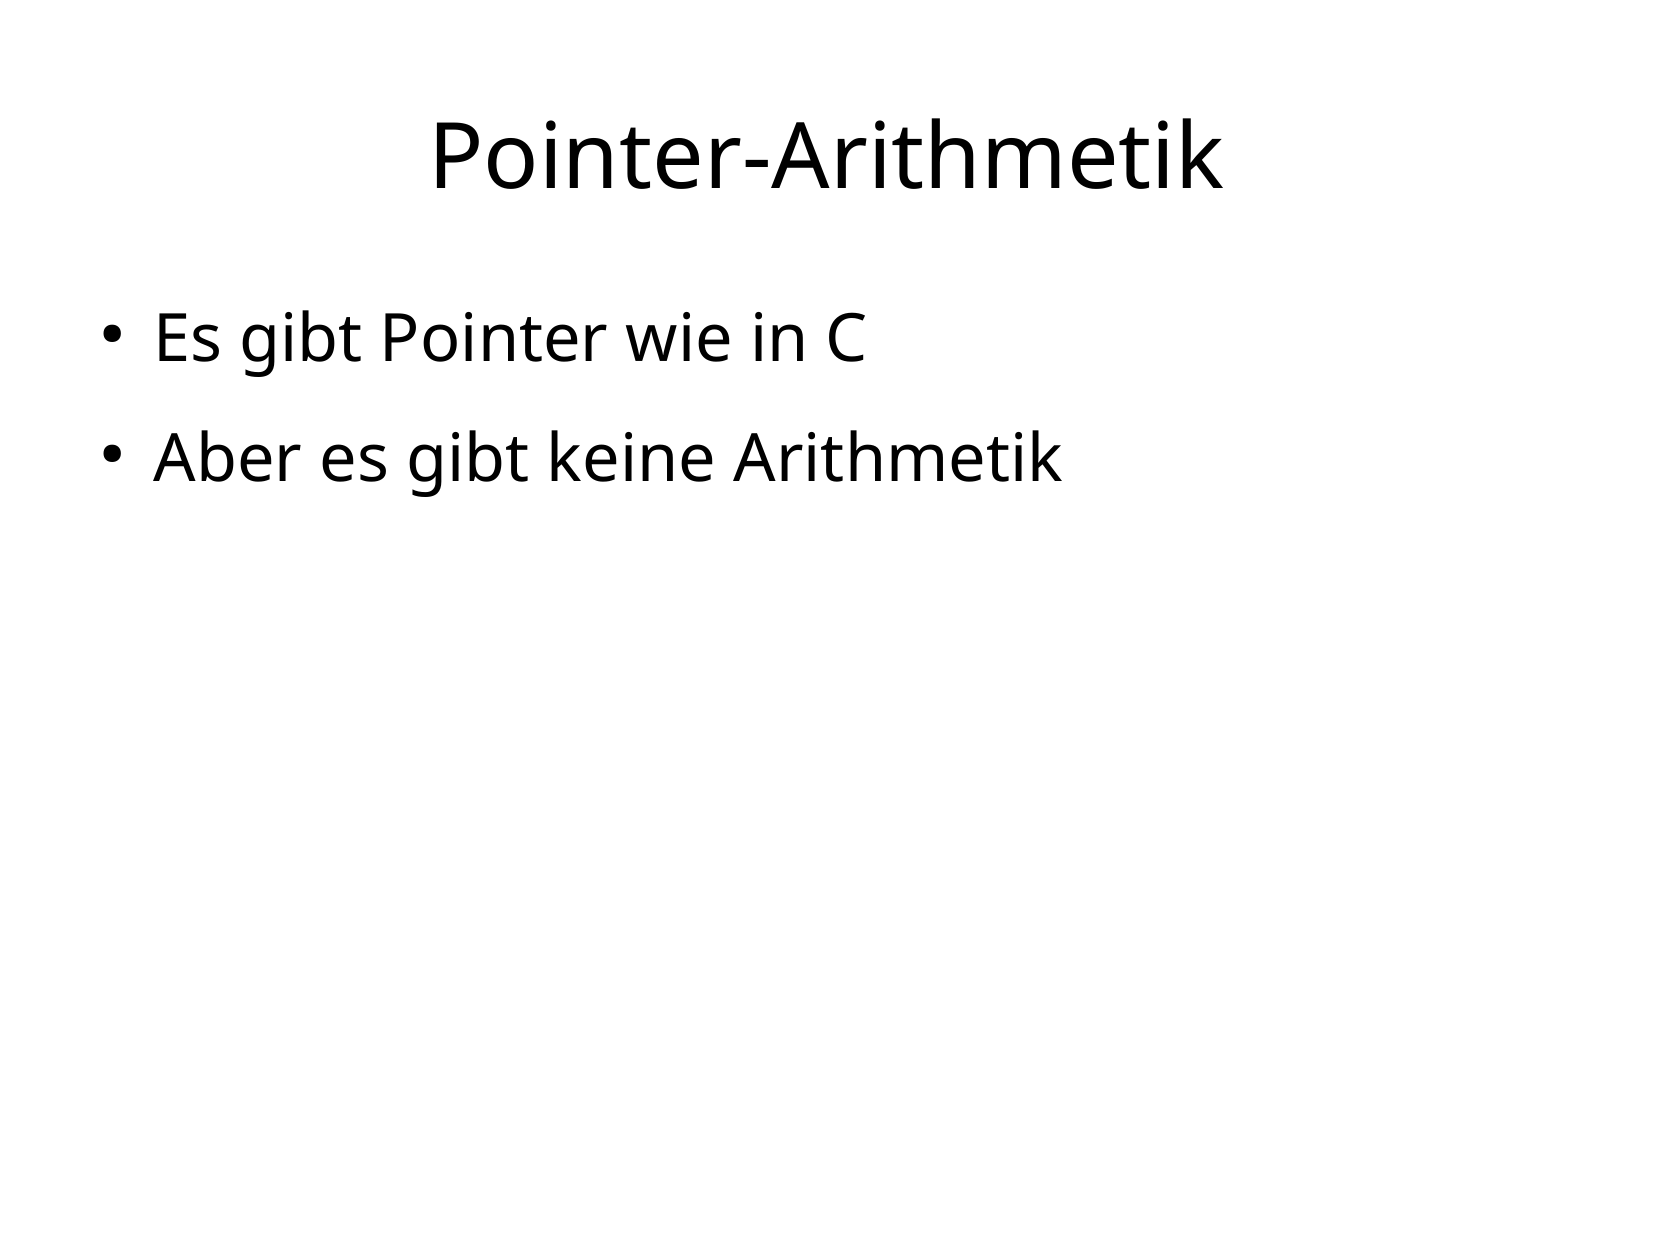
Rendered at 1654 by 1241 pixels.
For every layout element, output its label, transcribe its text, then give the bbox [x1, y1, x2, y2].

title Pointer-Arithmetik [82, 56, 1571, 250]
list Es gibt Pointer wie in C Aber es gibt keine Arithmetik [82, 290, 1571, 1109]
